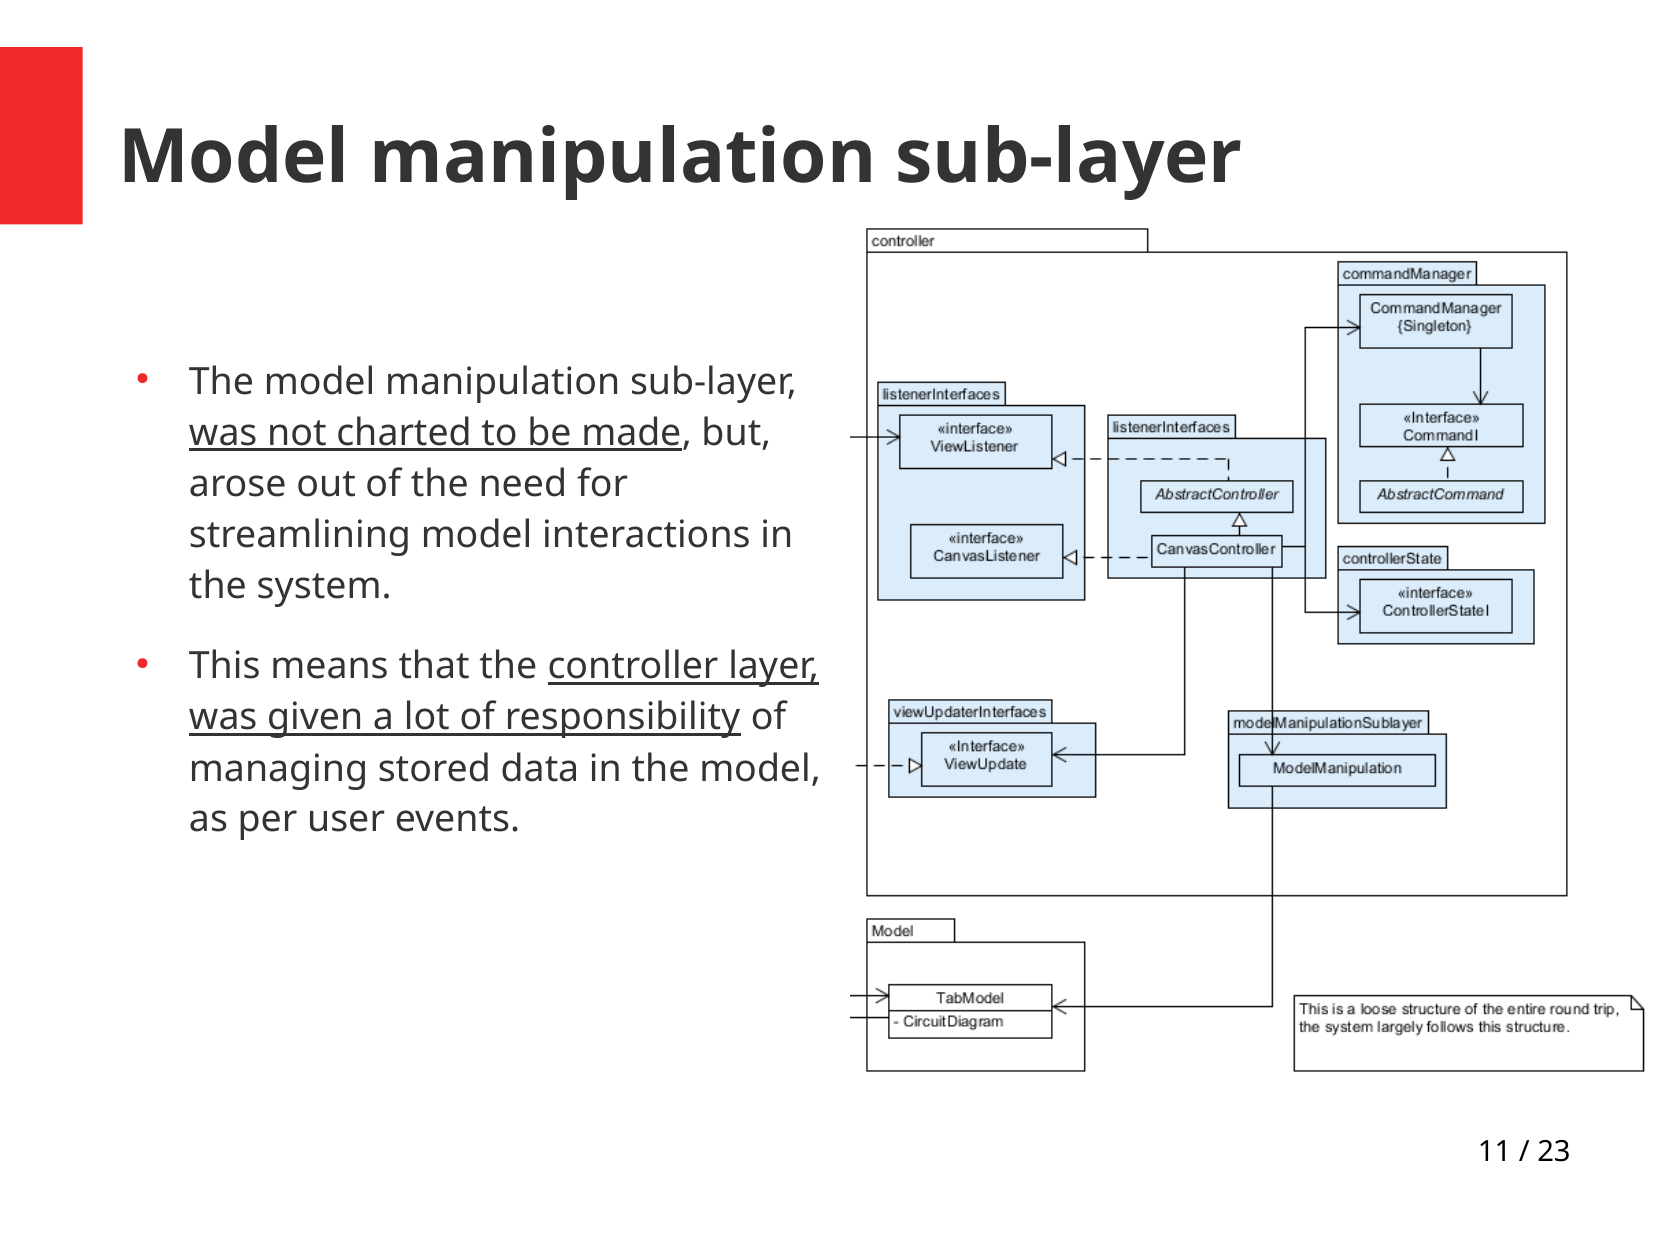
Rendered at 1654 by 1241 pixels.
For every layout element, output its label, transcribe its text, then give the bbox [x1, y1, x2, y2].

list The model manipulation sub-layer, was not charted to be made, but, arose out of the need for streamlining model interactions in the system. This means that the controller layer, was given a lot of responsibility of managing stored data in the model, as per user events. [118, 354, 827, 1074]
title Model manipulation sub-layer [118, 49, 1571, 257]
picture [850, 212, 1654, 1091]
